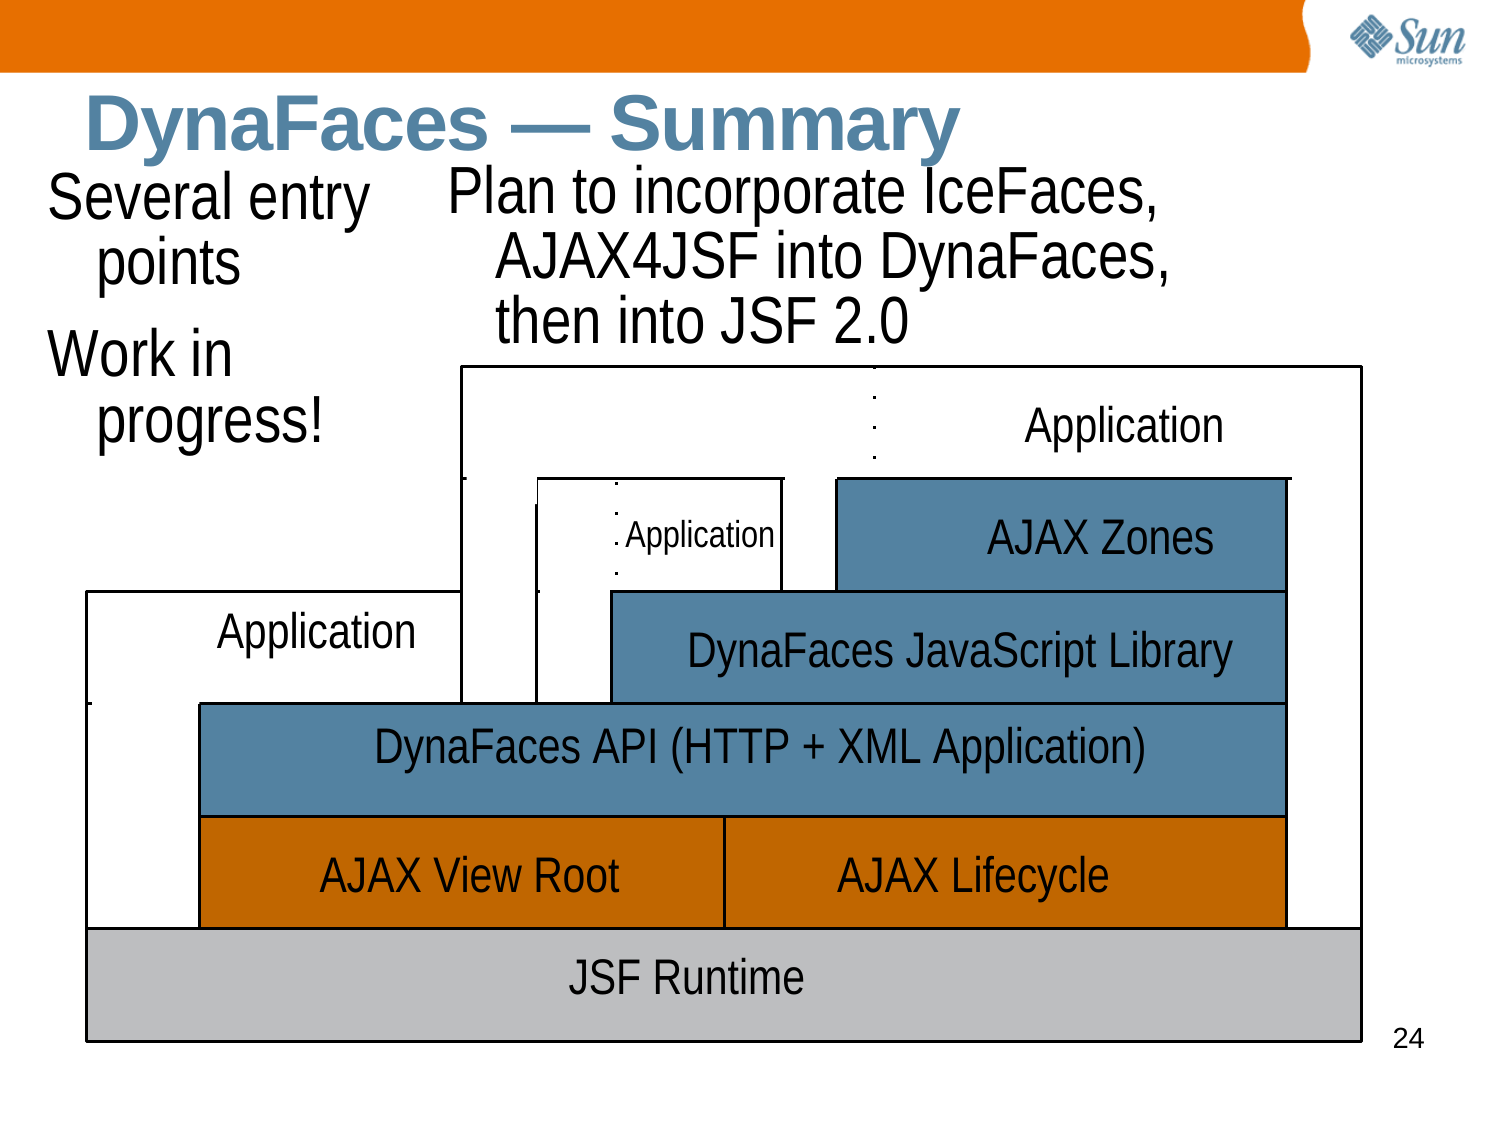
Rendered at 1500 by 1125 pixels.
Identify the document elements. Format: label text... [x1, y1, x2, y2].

text_box DynaFaces JavaScript Library [686, 628, 1234, 687]
text_box [86, 366, 1362, 1042]
list Several entry points Work in progress! [28, 167, 412, 468]
text_box DynaFaces API (HTTP + XML Application) [374, 725, 1141, 784]
text_box AJAX Zones [986, 516, 1215, 575]
list Plan to incorporate IceFaces, AJAX4JSF into DynaFaces, then into JSF 2.0 [428, 161, 1226, 370]
text_box AJAX View Root [319, 853, 650, 912]
text_box AJAX Lifecycle [836, 853, 1111, 912]
text_box Application [1024, 403, 1225, 462]
text_box Application [625, 518, 776, 562]
title DynaFaces — Summary [84, 86, 1447, 191]
text_box JSF Runtime [568, 955, 806, 1014]
text_box Application [216, 610, 418, 669]
picture [0, 0, 1500, 75]
